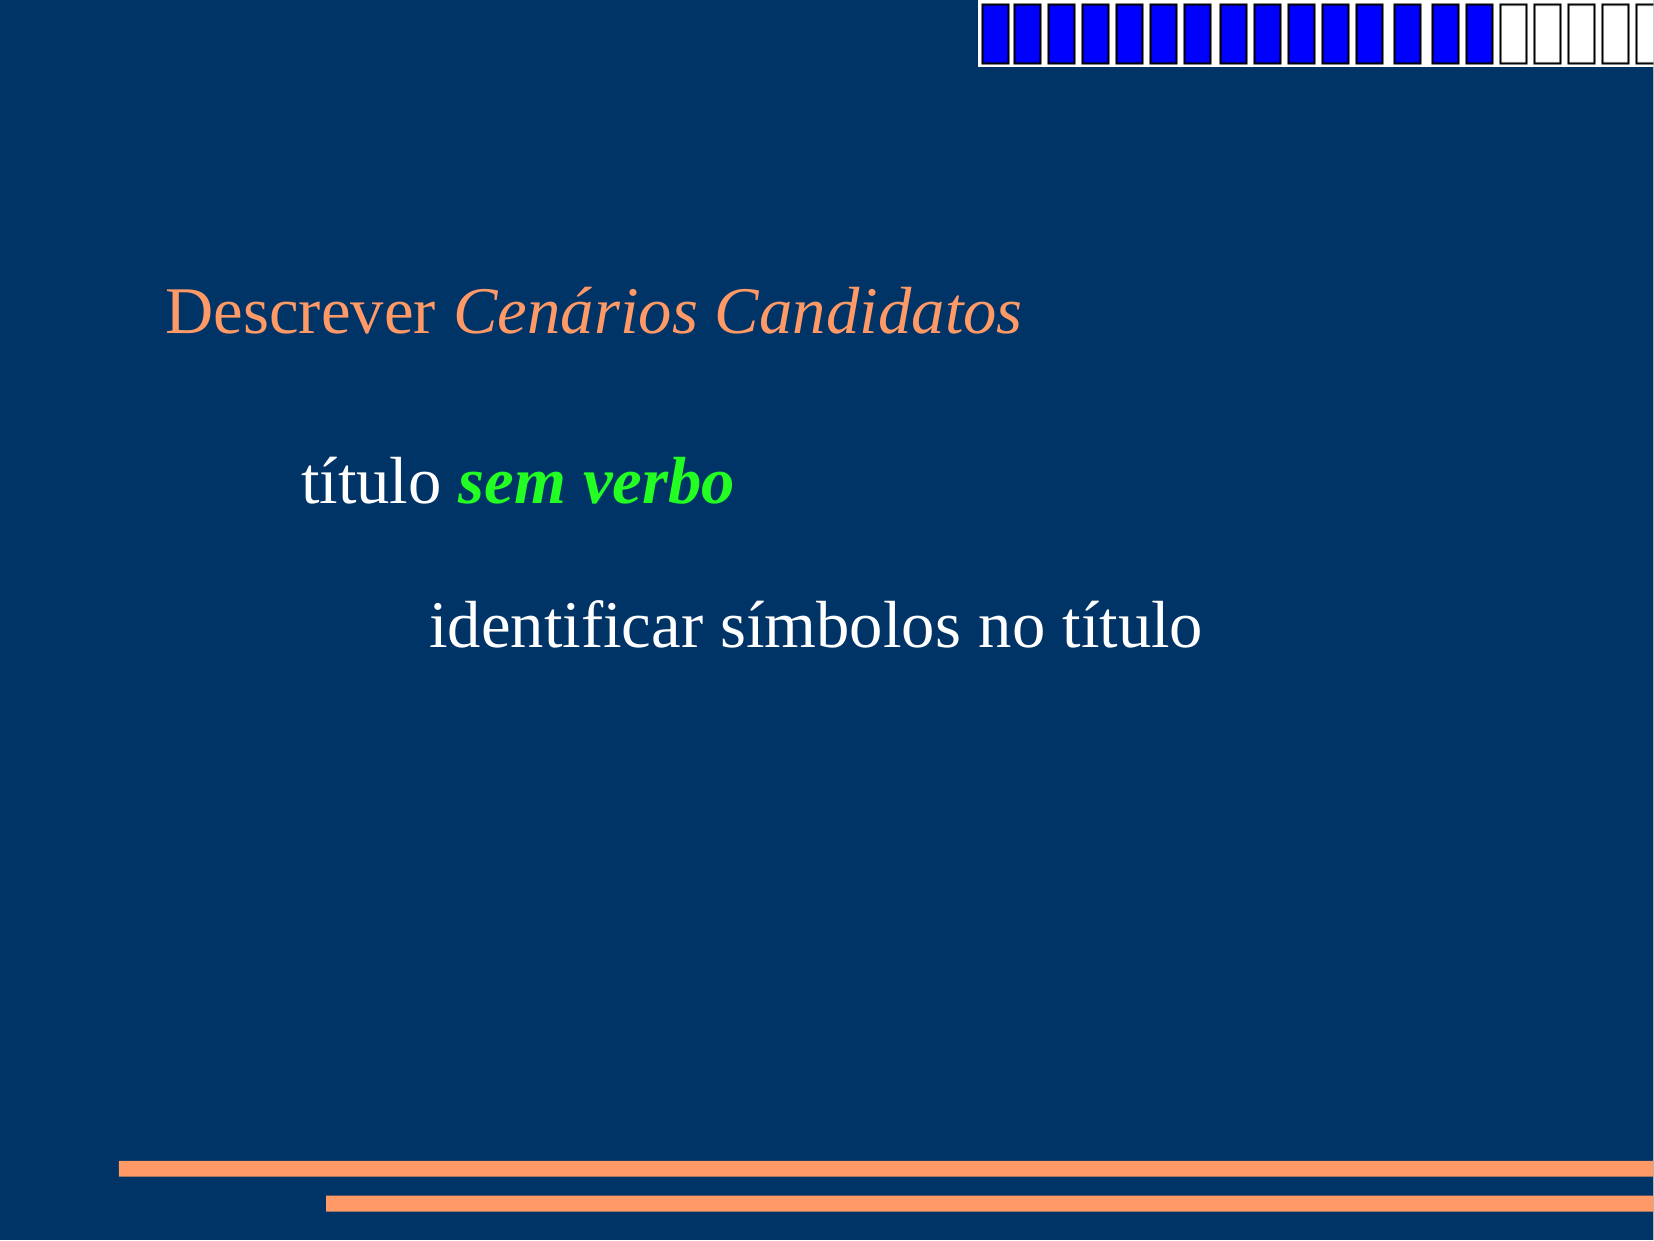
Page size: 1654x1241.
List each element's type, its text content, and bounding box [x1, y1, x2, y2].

picture [978, 0, 1654, 67]
text_box Descrever Cenários Candidatos [147, 273, 1300, 355]
text_box identificar símbolos no título [235, 587, 1422, 669]
text_box título sem verbo [206, 444, 1093, 532]
